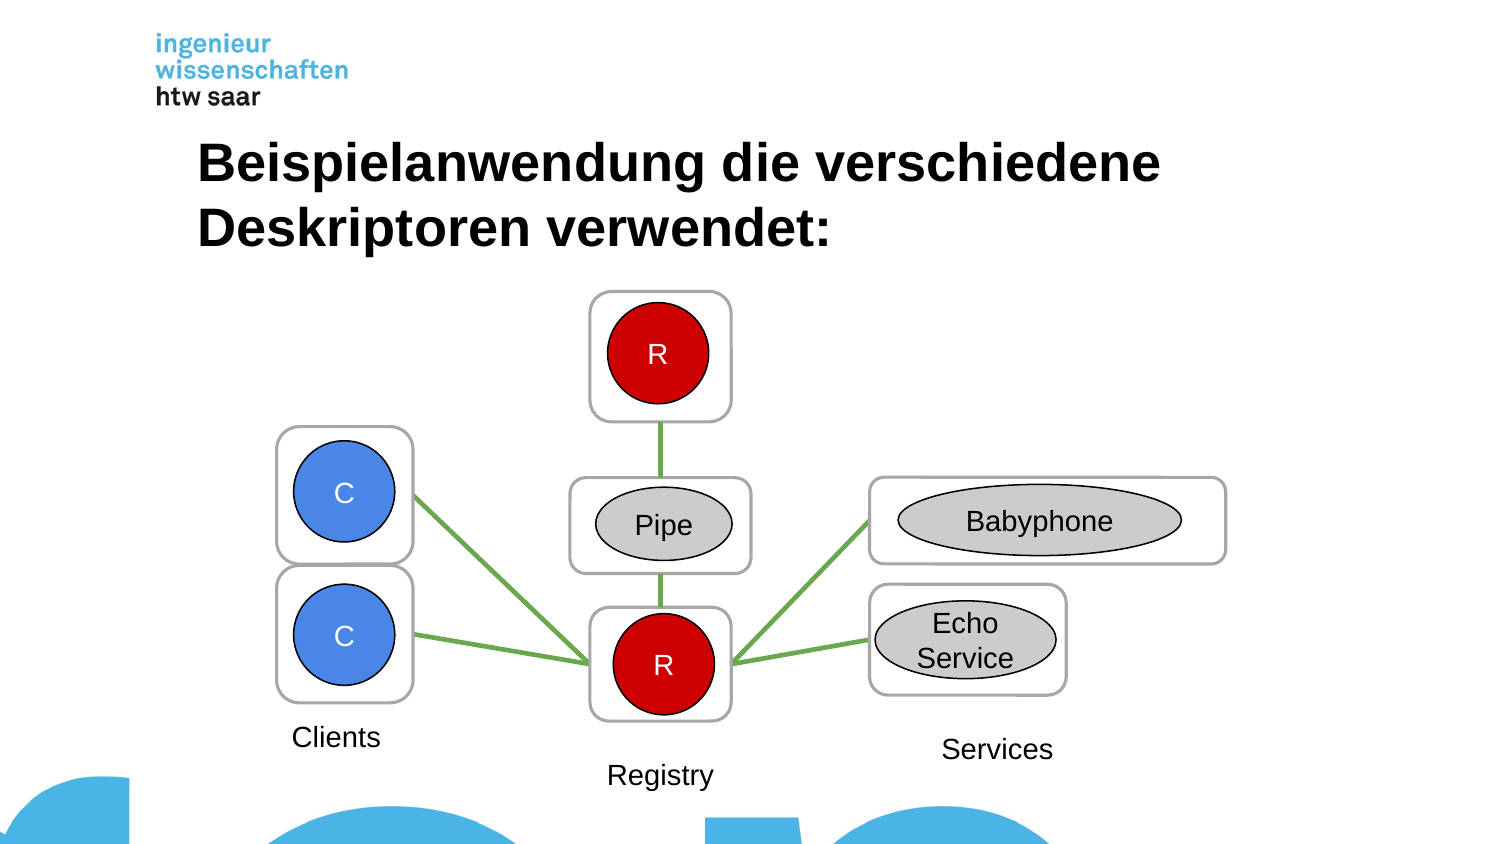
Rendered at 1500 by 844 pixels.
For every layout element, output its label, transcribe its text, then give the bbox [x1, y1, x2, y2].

picture [279, 567, 411, 701]
text_box Services [926, 715, 1080, 766]
picture [592, 609, 729, 719]
text_box Registry [591, 741, 766, 820]
text_box C [293, 584, 395, 686]
text_box C [293, 440, 395, 542]
text_box Clients [276, 702, 462, 754]
picture [592, 294, 729, 420]
picture [872, 586, 1064, 693]
picture [572, 480, 749, 571]
title Beispielanwendung die verschiedene Deskriptoren verwendet: [191, 121, 1261, 252]
picture [279, 429, 411, 562]
picture [0, 0, 1125, 844]
text_box Babyphone [898, 484, 1182, 556]
text_box R [613, 613, 715, 715]
text_box R [607, 302, 709, 404]
picture [872, 479, 1125, 562]
text_box Echo Service [875, 600, 1057, 679]
picture [399, 502, 579, 659]
text_box Pipe [595, 487, 733, 561]
